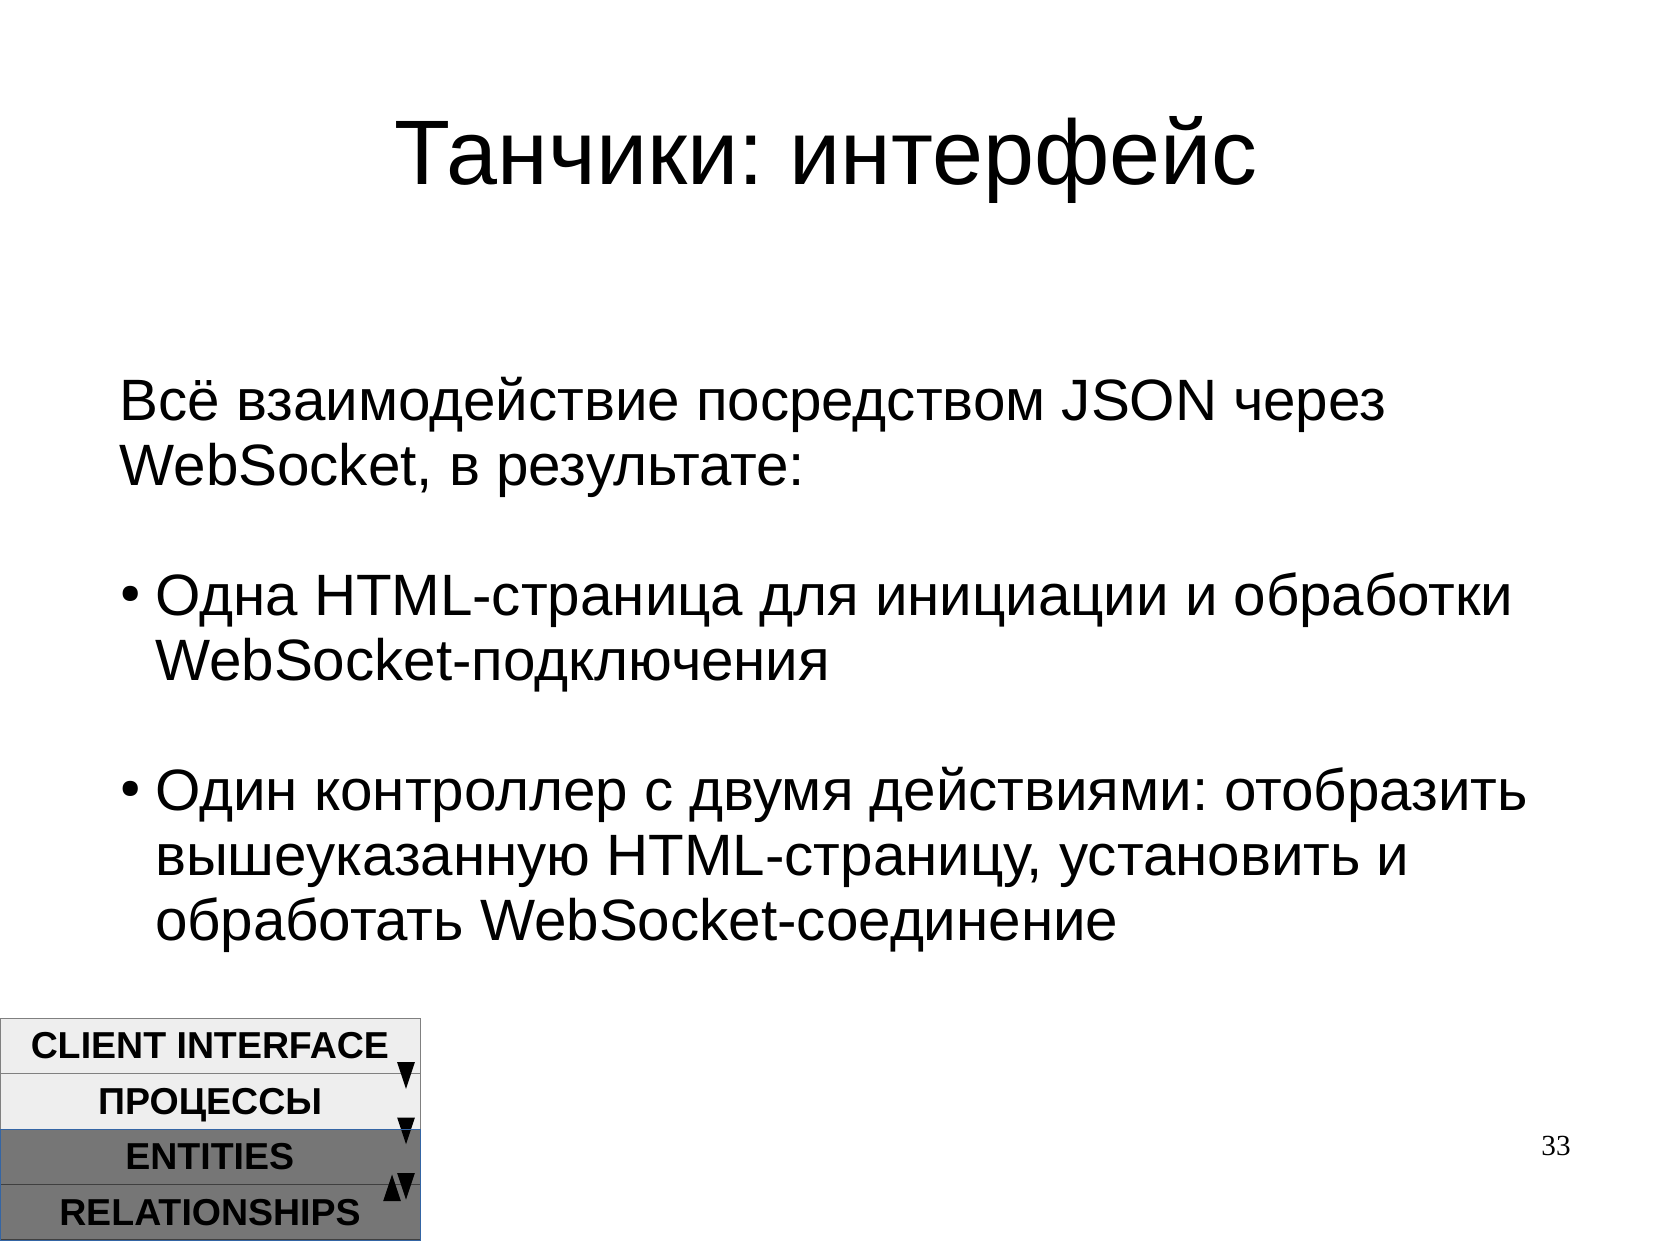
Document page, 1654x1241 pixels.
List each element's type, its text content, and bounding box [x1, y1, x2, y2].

text_box Всё взаимодействие посредством JSON через WebSocket, в результате: Одна HTML-страница для инициации и обработки WebSocket-подключения Один контроллер с двумя действиями: отобразить вышеуказанную HTML-страницу, установить и обработать WebSocket-соединение [105, 360, 1591, 961]
text_box [0, 1129, 421, 1241]
text_box ПРОЦЕССЫ [0, 1074, 421, 1129]
text_box CLIENT INTERFACE [0, 1018, 421, 1074]
title Танчики: интерфейс [82, 49, 1571, 257]
